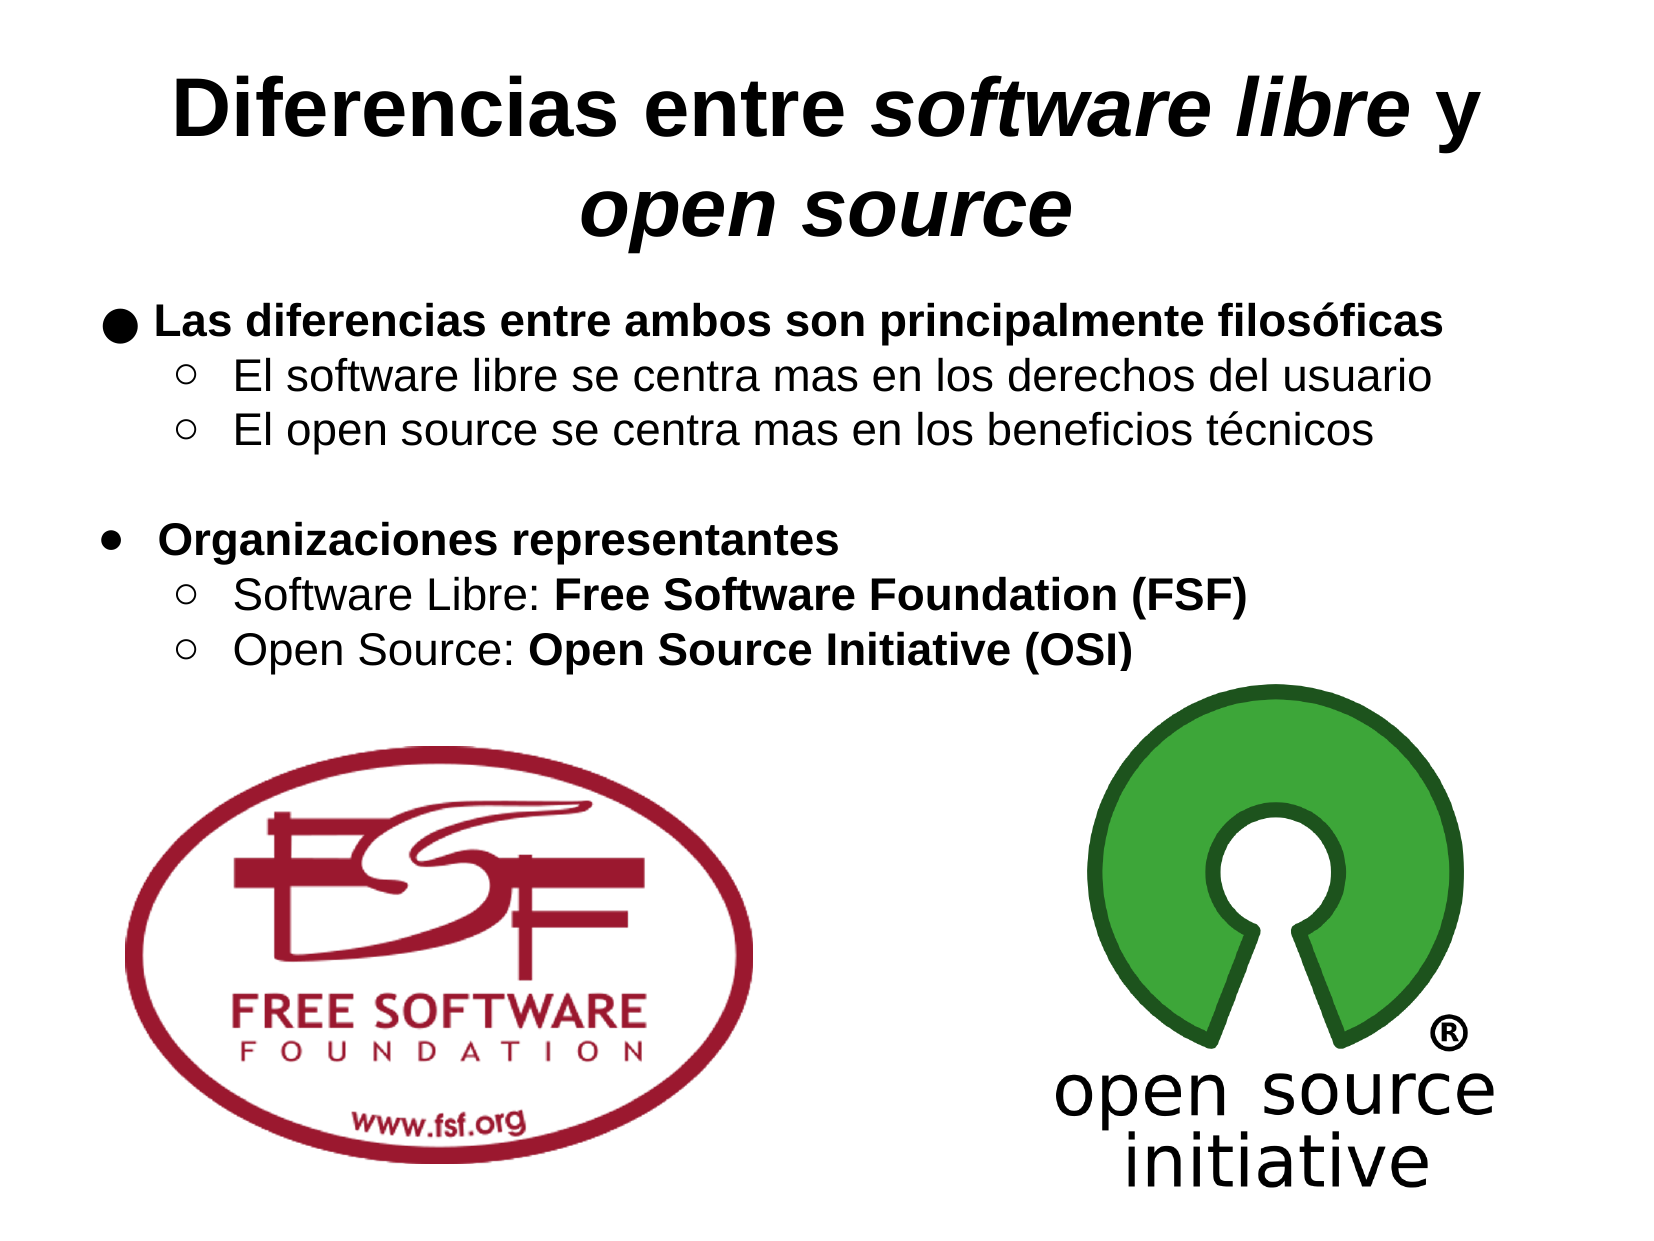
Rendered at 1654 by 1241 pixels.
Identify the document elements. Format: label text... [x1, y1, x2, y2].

picture [1043, 671, 1506, 1200]
text_box Las diferencias entre ambos son principalmente filosóficas El software libre se centra mas en los derechos del usuario El open source se centra mas en los beneficios técnicos Organizaciones representantes Software Libre: Free Software Foundation (FSF) Open Source: Open Source Initiative (OSI) [82, 290, 1571, 1010]
picture [125, 746, 753, 1164]
text_box Diferencias entre software libre y open source [82, 49, 1571, 257]
